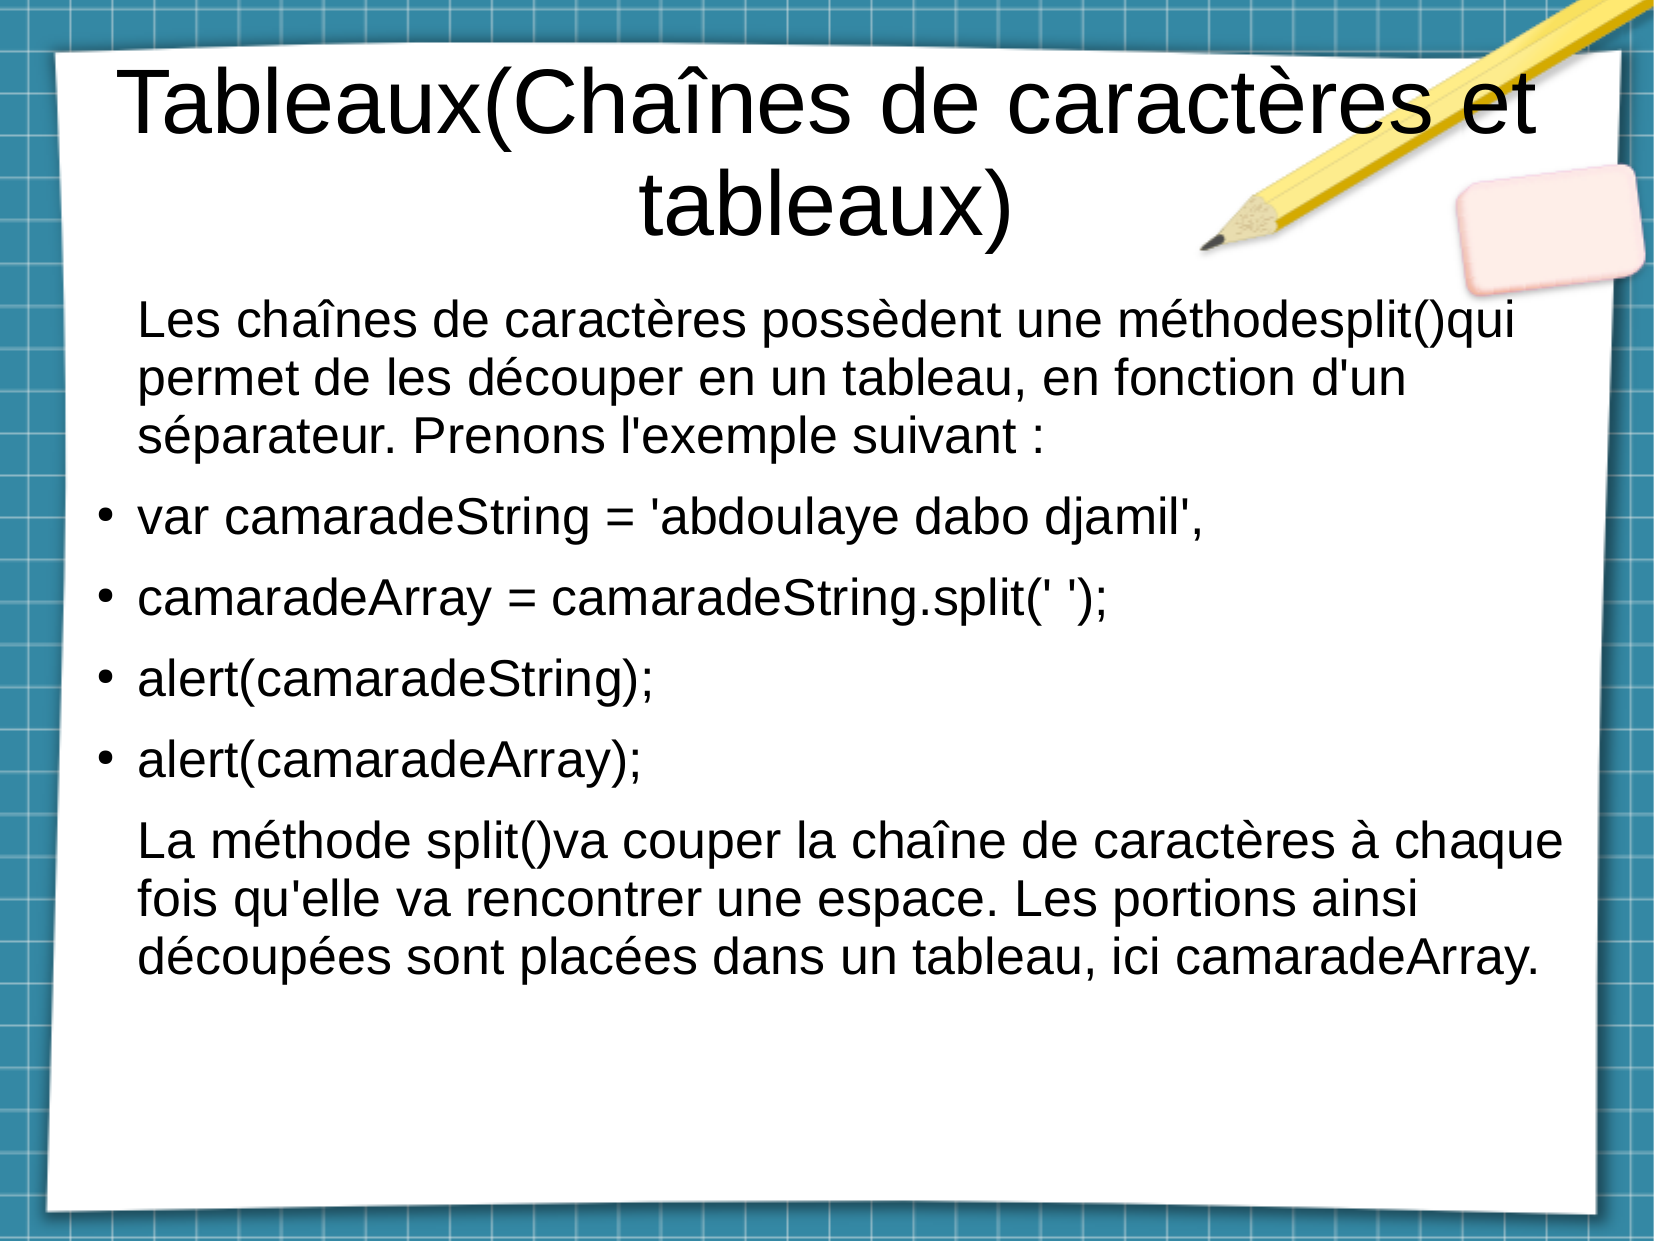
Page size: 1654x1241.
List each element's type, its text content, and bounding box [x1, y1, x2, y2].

list Les chaînes de caractères possèdent une méthodesplit()qui permet de les découper en un tableau, en fonction d'un séparateur. Prenons l'exemple suivant : var camaradeString = 'abdoulaye dabo djamil', camaradeArray = camaradeString.split(' '); alert(camaradeString); alert(camaradeArray); La méthode split()va couper la chaîne de caractères à chaque fois qu'elle va rencontrer une espace. Les portions ainsi découpées sont placées dans un tableau, ici camaradeArray. [82, 290, 1571, 1010]
picture [0, 0, 1654, 1241]
title Tableaux(Chaînes de caractères et tableaux) [82, 49, 1571, 257]
